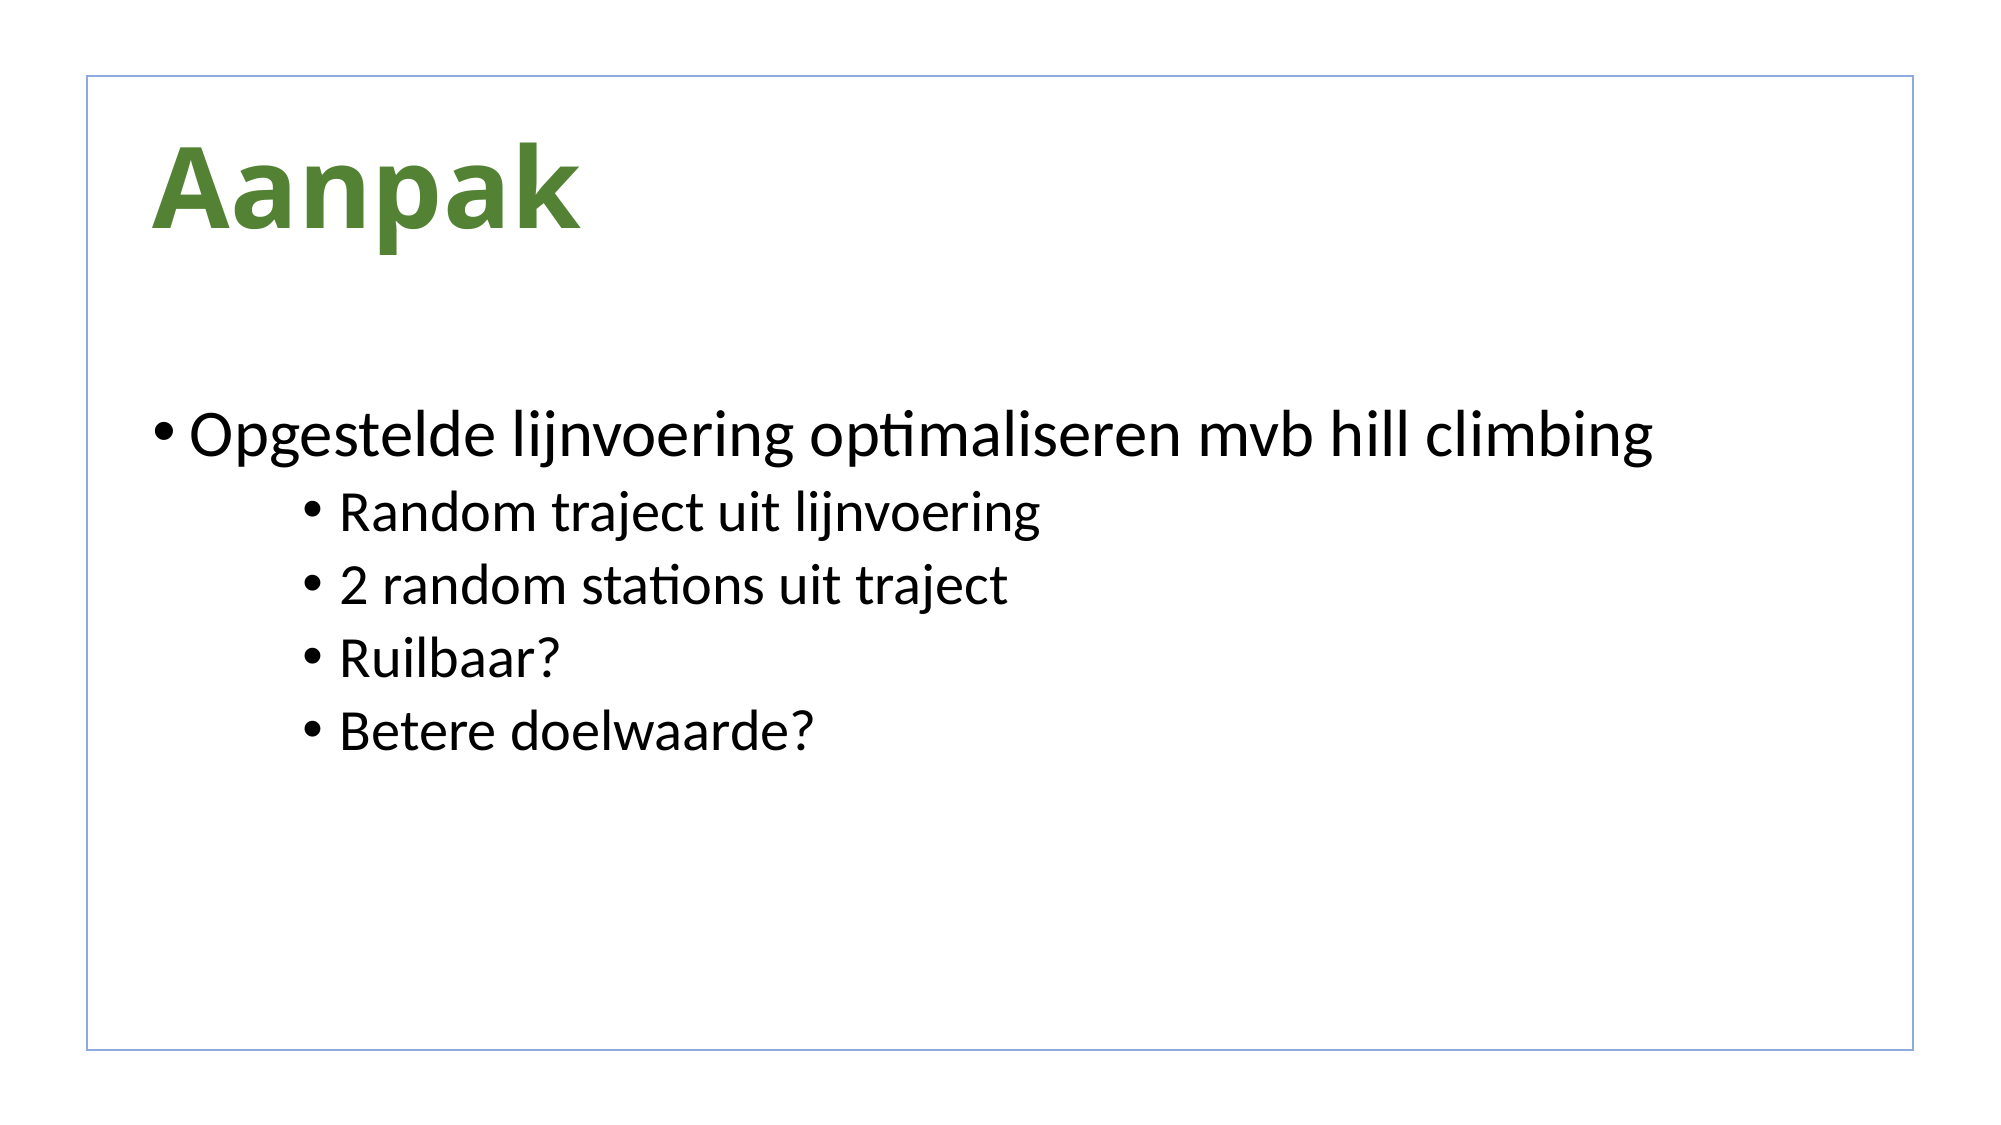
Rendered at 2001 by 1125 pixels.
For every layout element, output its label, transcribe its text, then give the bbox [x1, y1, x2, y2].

title Aanpak [137, 83, 1863, 302]
text_box [87, 76, 1913, 1050]
list Opgestelde lijnvoering optimaliseren mvb hill climbing Random traject uit lijnvoering 2 random stations uit traject Ruilbaar? Betere doelwaarde? [137, 319, 1809, 1034]
